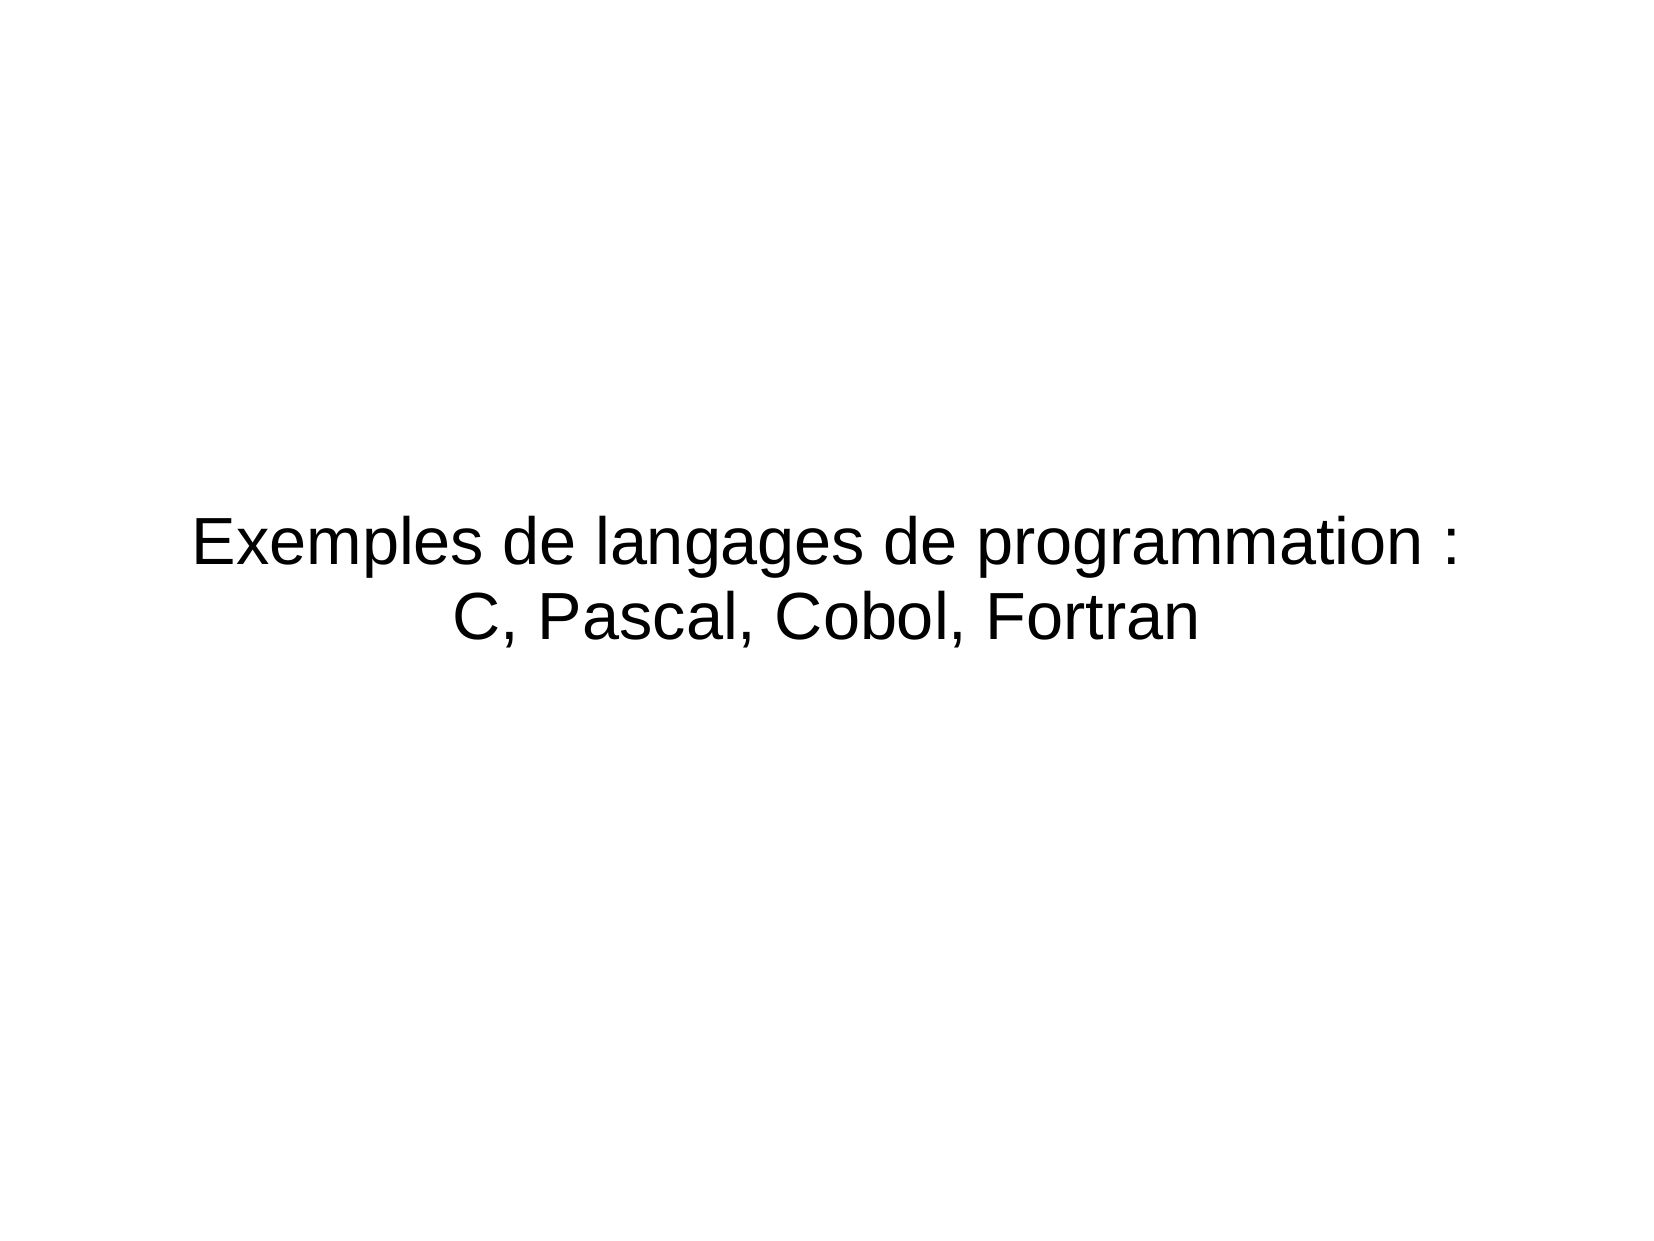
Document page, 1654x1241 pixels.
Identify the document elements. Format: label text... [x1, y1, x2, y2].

subtitle Exemples de langages de programmation : C, Pascal, Cobol, Fortran [82, 49, 1571, 1109]
